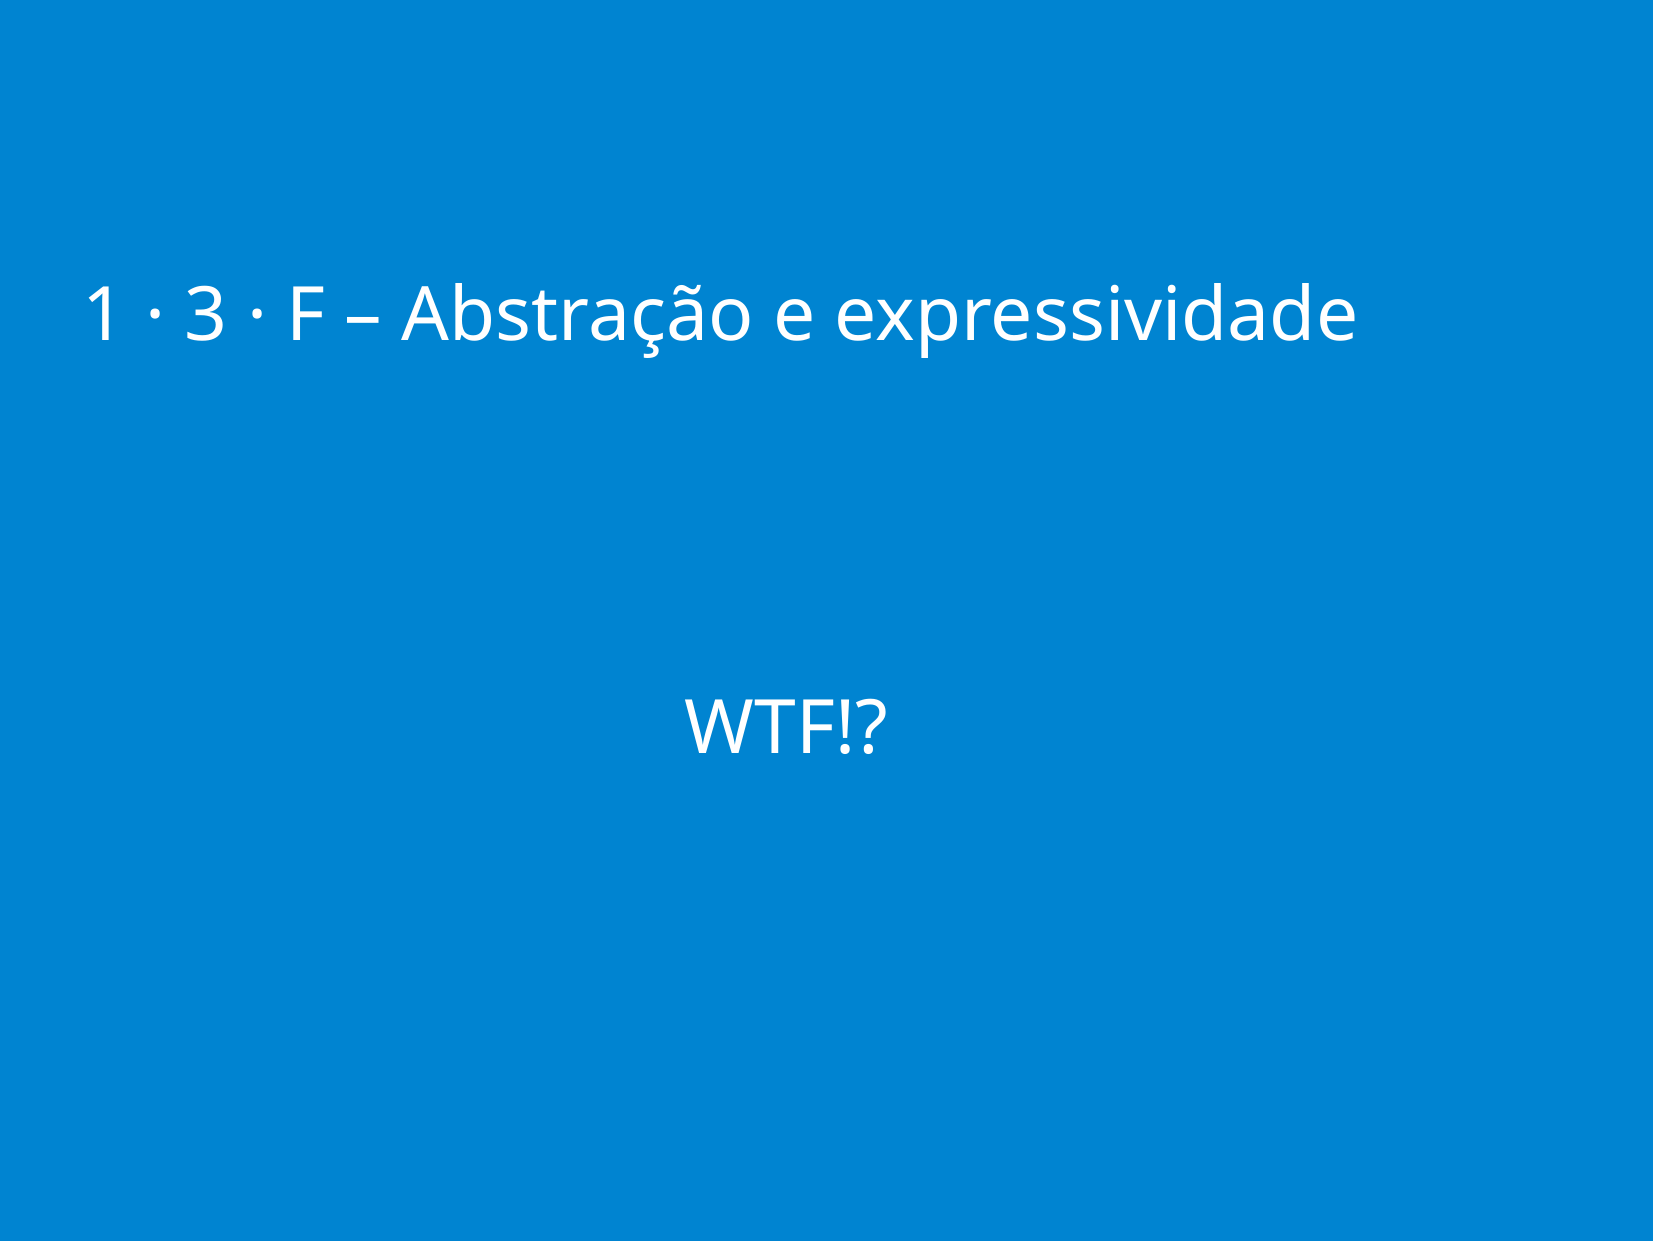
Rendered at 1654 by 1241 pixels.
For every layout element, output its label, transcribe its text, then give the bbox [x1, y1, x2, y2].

title WTF!? [685, 661, 1653, 789]
title 1 · 3 · F – Abstração e expressividade [82, 248, 1571, 375]
